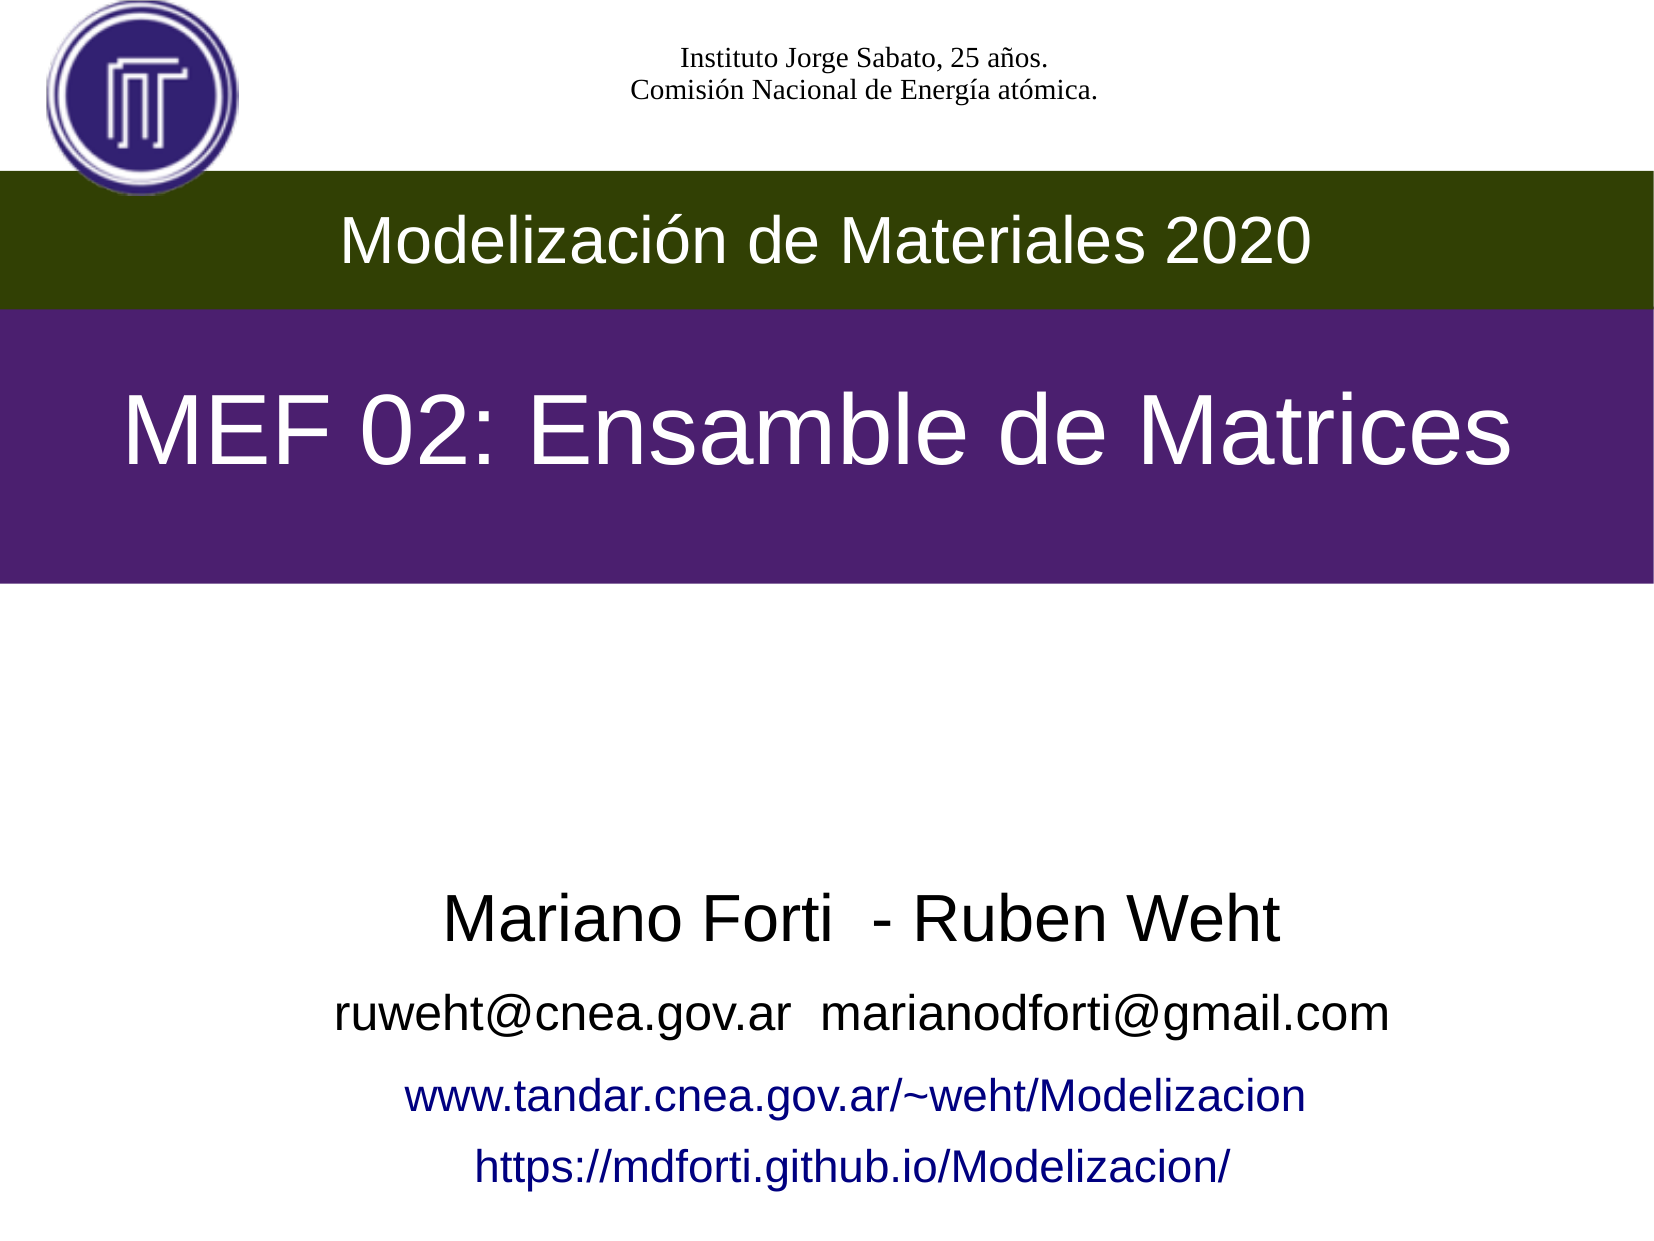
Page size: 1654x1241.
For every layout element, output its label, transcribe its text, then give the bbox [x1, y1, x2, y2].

list Mariano Forti - Ruben Weht ruweht@cnea.gov.ar marianodforti@gmail.com www.tandar.cnea.gov.ar/~weht/Modelizacion https://mdforti.github.io/Modelizacion/ [0, 880, 1654, 1232]
title MEF 02: Ensamble de Matrices [73, 318, 1563, 543]
picture [45, 0, 239, 196]
